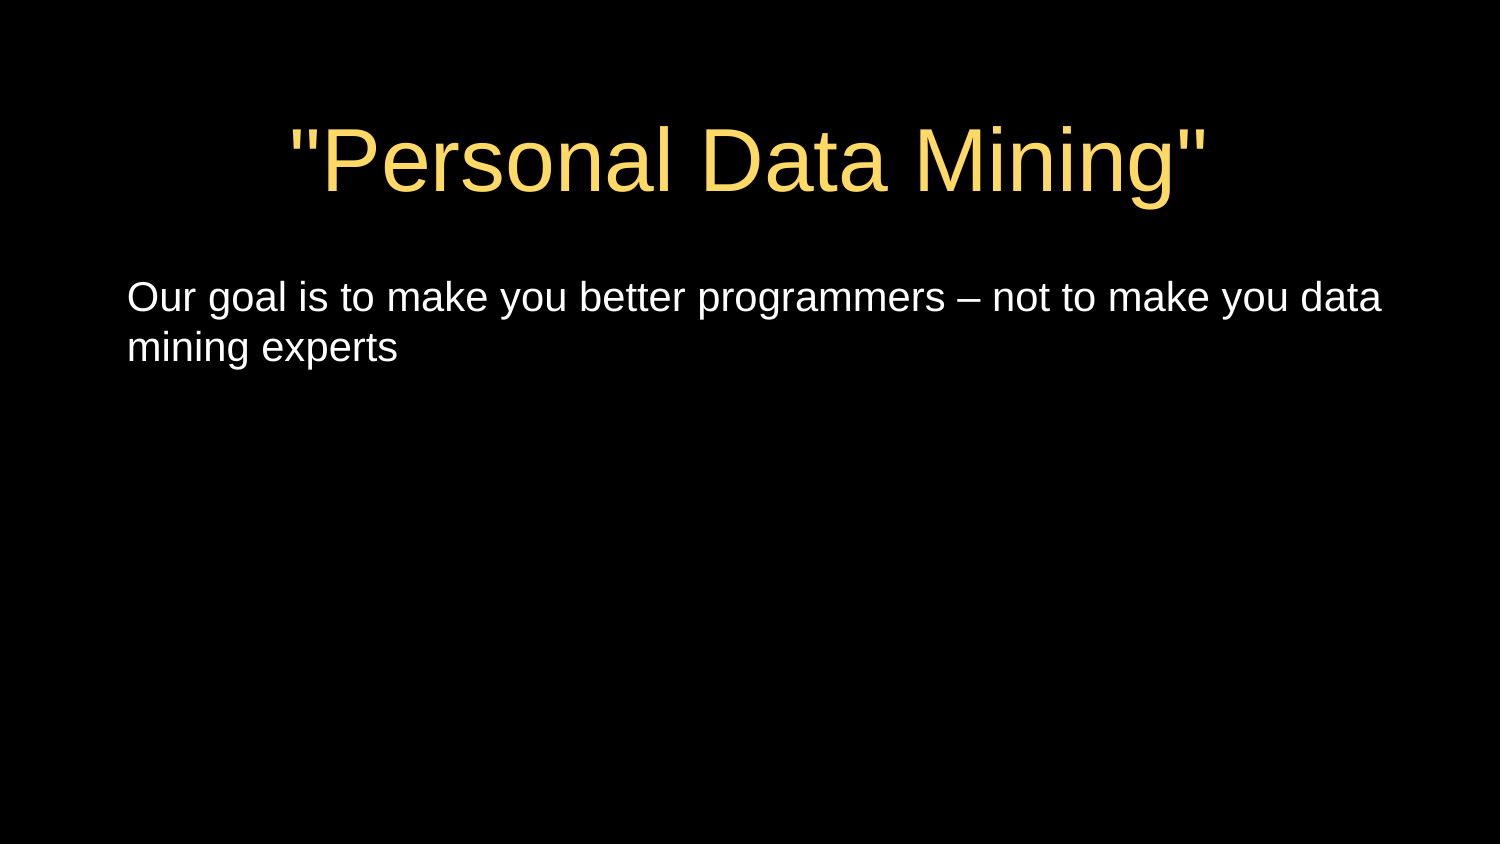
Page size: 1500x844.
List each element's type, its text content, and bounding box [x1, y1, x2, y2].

text_box "Personal Data Mining" [106, 76, 1393, 235]
text_box Our goal is to make you better programmers – not to make you data mining experts [106, 266, 1393, 462]
